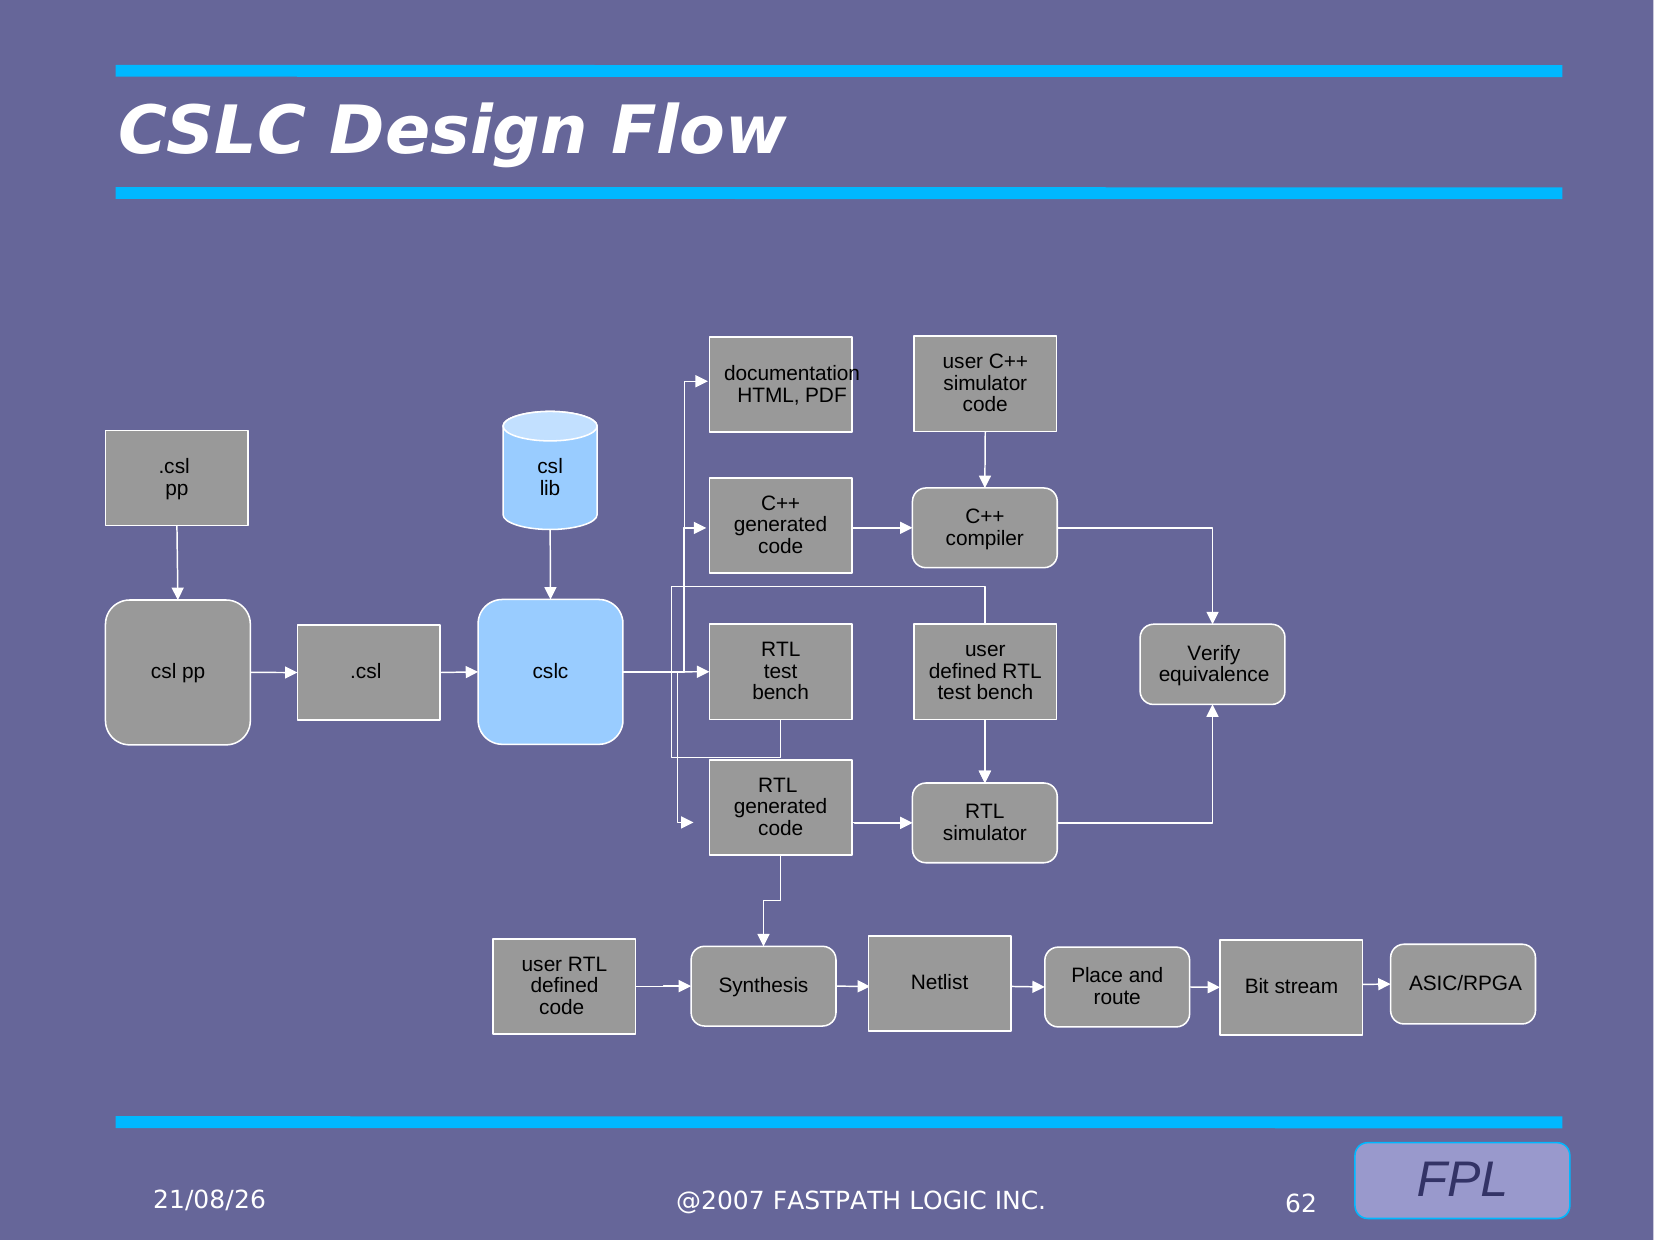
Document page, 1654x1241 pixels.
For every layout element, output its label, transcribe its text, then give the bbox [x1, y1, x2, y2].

text_box cslc [478, 599, 623, 745]
text_box documentation HTML, PDF [709, 337, 852, 433]
text_box csl pp [105, 600, 251, 745]
title CSLC Design Flow [118, 41, 1531, 220]
text_box csl lib [503, 427, 598, 530]
text_box .csl [297, 624, 440, 721]
text_box Netlist [868, 935, 1011, 1031]
text_box Synthesis [691, 946, 836, 1027]
text_box RTL simulator [912, 783, 1058, 863]
text_box user defined RTL test bench [914, 624, 1057, 720]
text_box C++ compiler [912, 487, 1058, 568]
text_box Verify equivalence [1140, 624, 1285, 705]
text_box RTL test bench [709, 624, 852, 720]
text_box C++ generated code [709, 477, 852, 573]
text_box user RTL defined code [493, 939, 636, 1035]
text_box RTL generated code [709, 759, 852, 855]
text_box Place and route [1044, 947, 1190, 1027]
text_box .csl pp [105, 430, 249, 526]
text_box user C++ simulator code [914, 336, 1057, 432]
text_box Bit stream [1220, 939, 1363, 1035]
text_box ASIC/RPGA [1390, 944, 1536, 1024]
